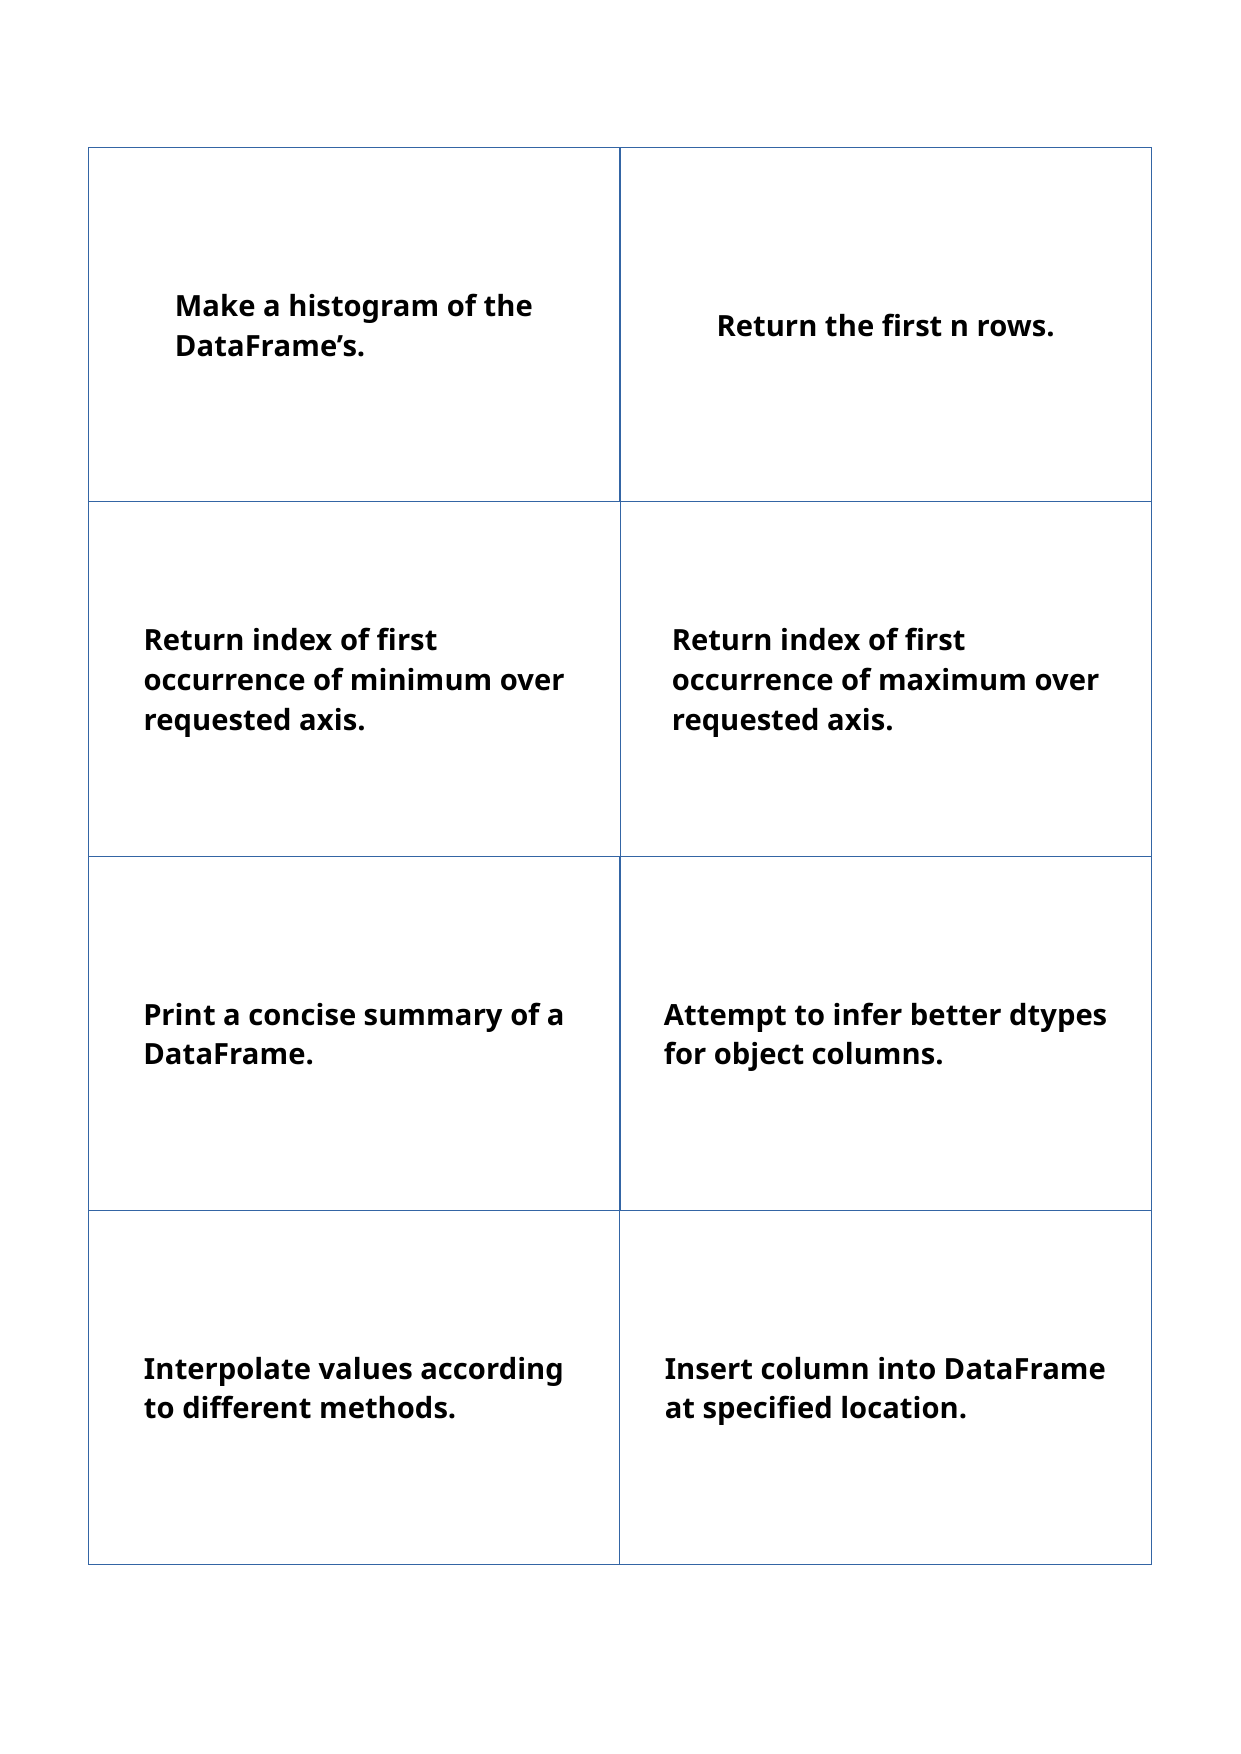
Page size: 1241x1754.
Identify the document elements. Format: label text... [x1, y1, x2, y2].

text_box Make a histogram of the DataFrame’s. [88, 147, 620, 501]
text_box Return index of first occurrence of minimum over requested axis. [88, 501, 620, 856]
text_box Attempt to infer better dtypes for object columns. [620, 856, 1152, 1210]
text_box Return the first n rows. [620, 147, 1152, 501]
text_box Insert column into DataFrame at specified location. [619, 1210, 1152, 1565]
text_box Return index of first occurrence of maximum over requested axis. [620, 501, 1152, 856]
text_box Print a concise summary of a DataFrame. [88, 856, 620, 1210]
text_box Interpolate values according to different methods. [88, 1210, 619, 1565]
